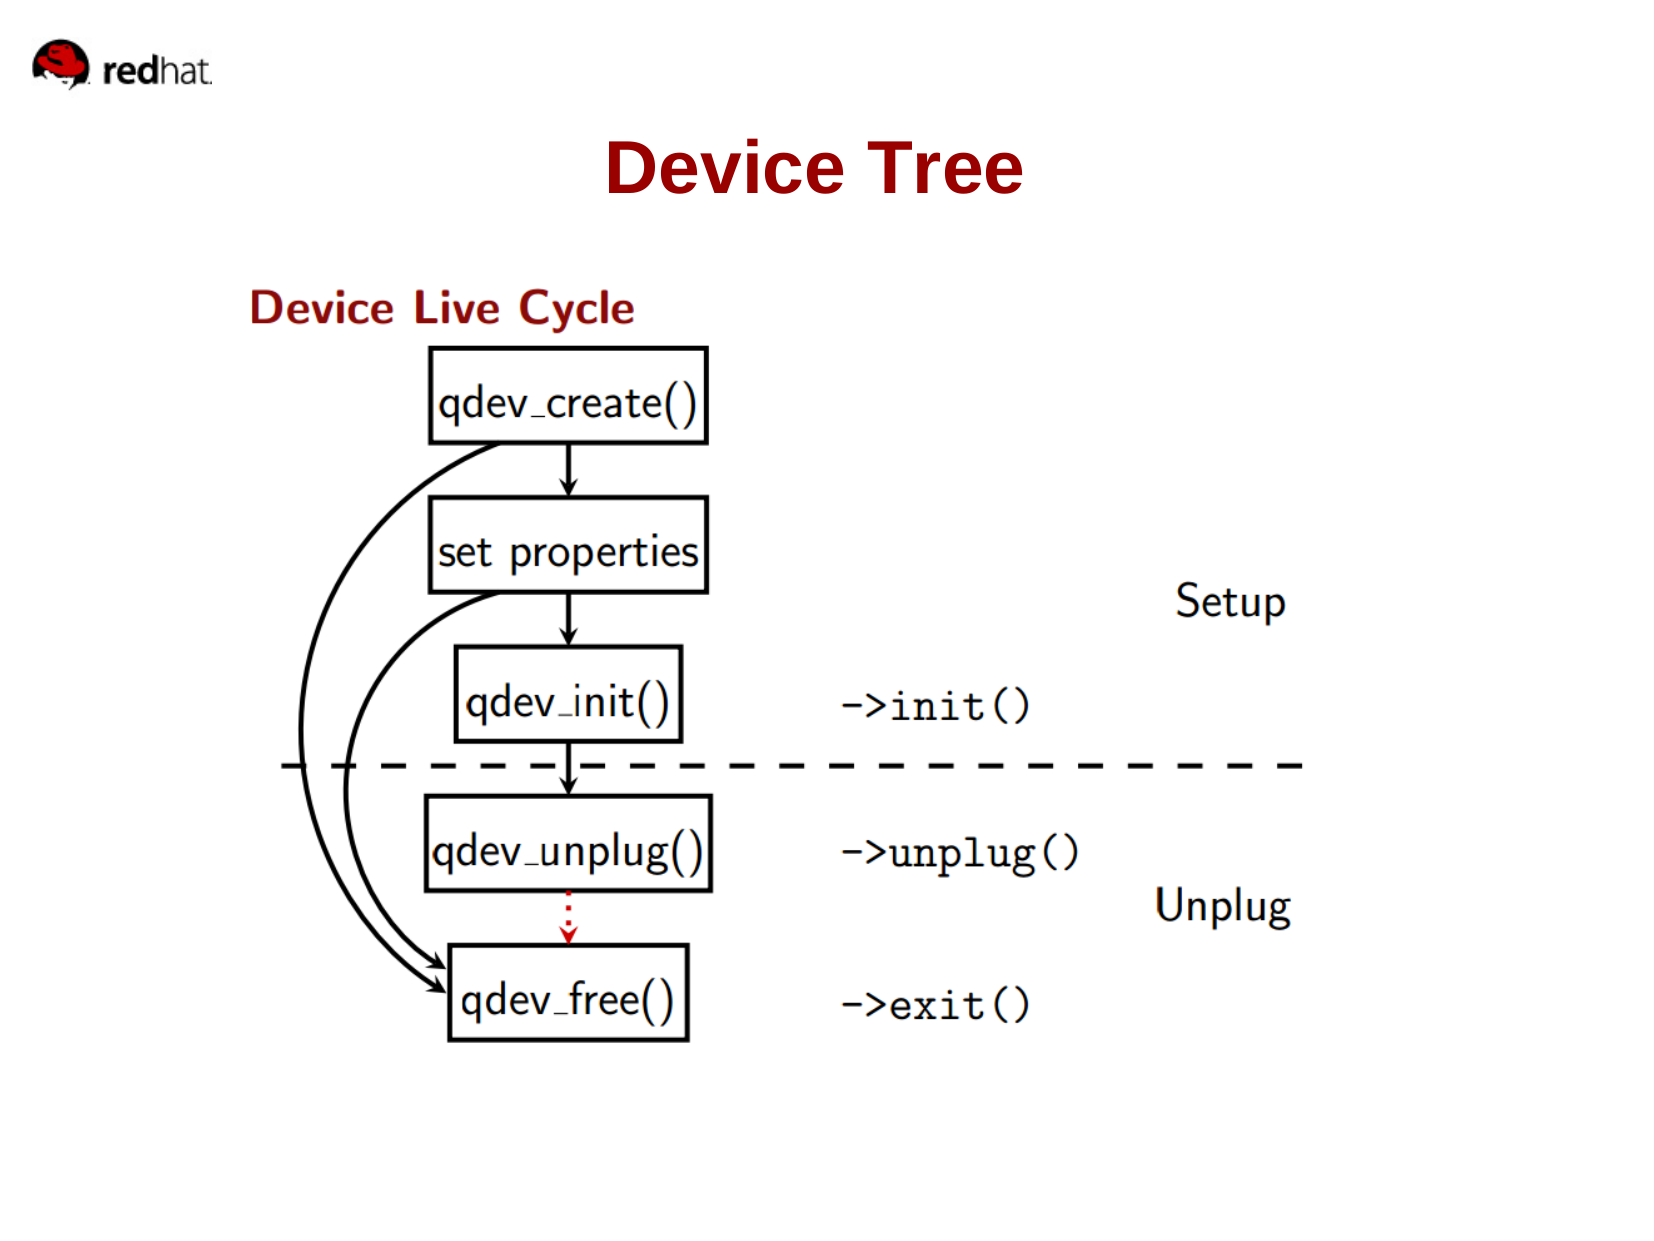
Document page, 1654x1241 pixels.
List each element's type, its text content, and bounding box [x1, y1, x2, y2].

title Device Tree [112, 112, 1519, 223]
picture [176, 262, 1351, 1063]
picture [31, 37, 212, 98]
